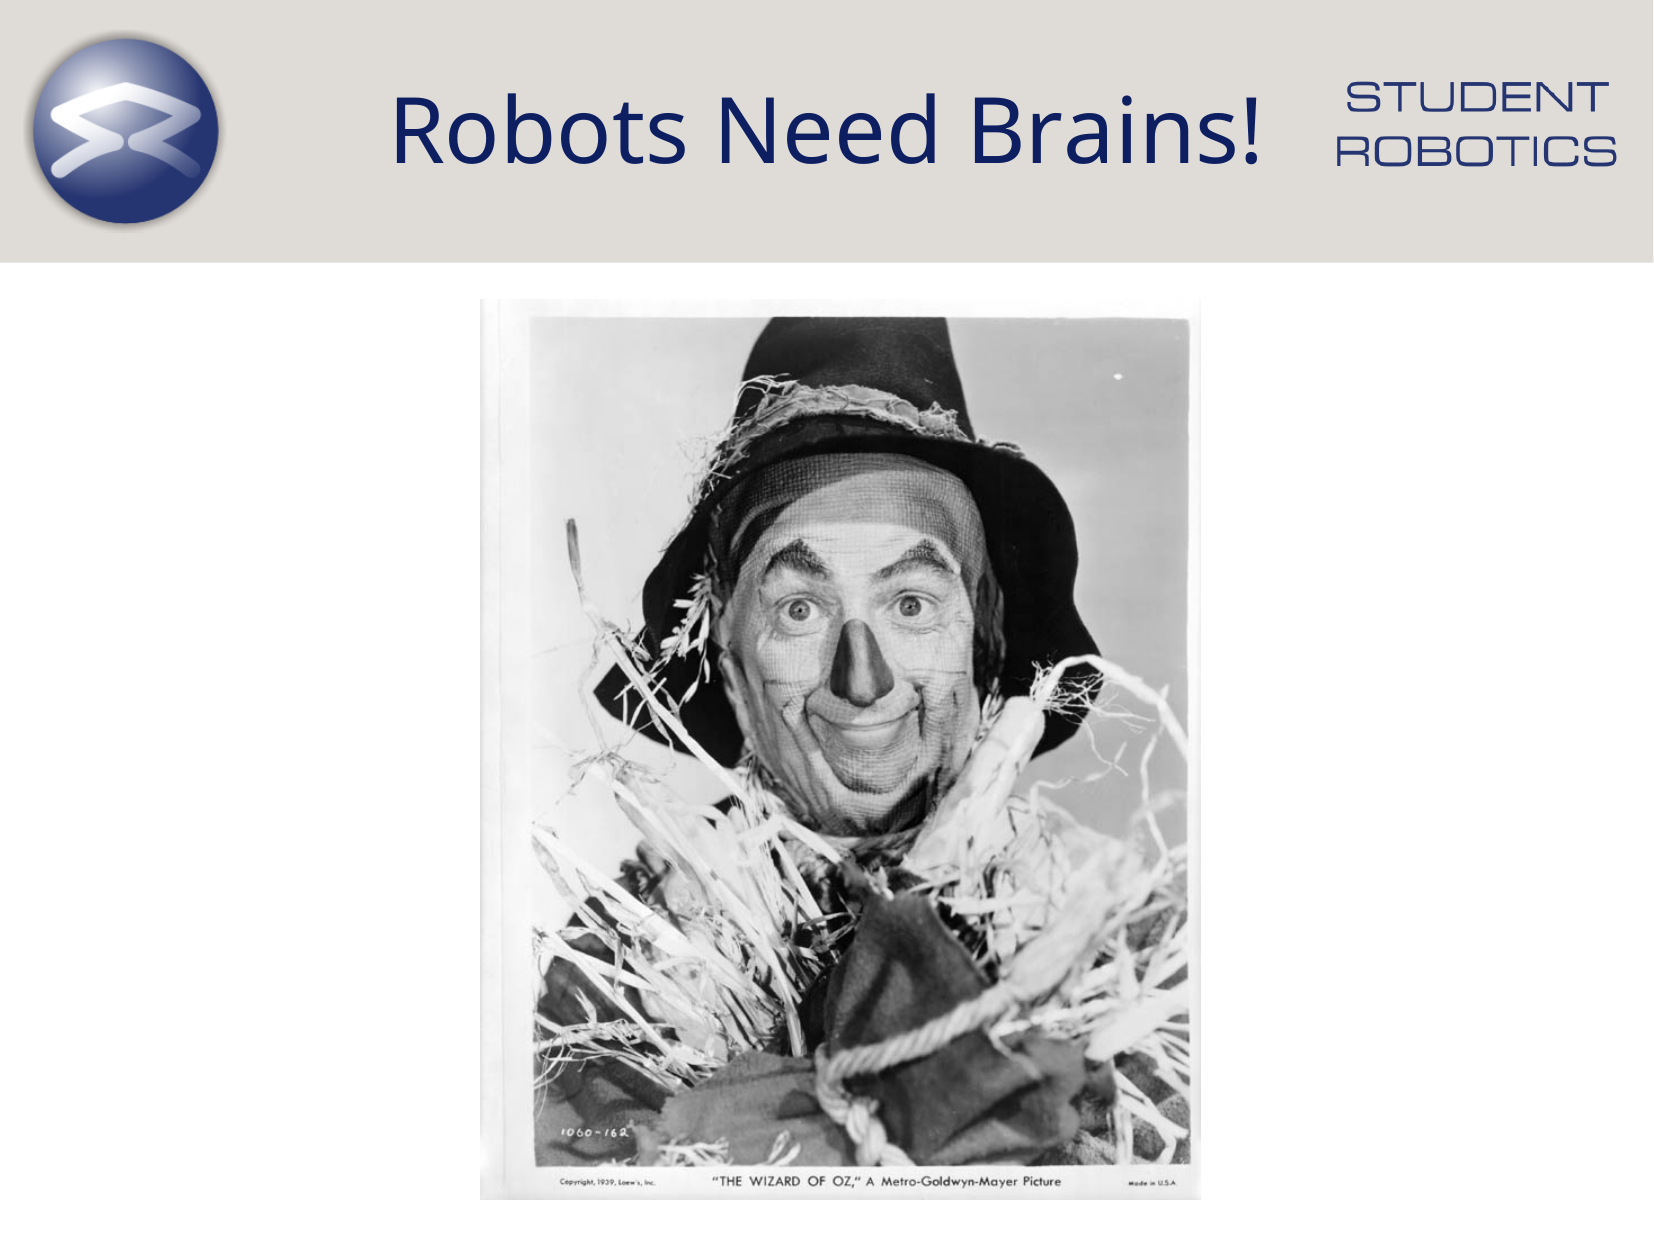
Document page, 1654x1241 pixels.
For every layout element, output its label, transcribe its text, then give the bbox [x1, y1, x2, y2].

picture [480, 299, 1201, 1201]
title Robots Need Brains! [82, 7, 1571, 250]
picture [1571, 68, 1633, 174]
picture [9, 19, 82, 245]
